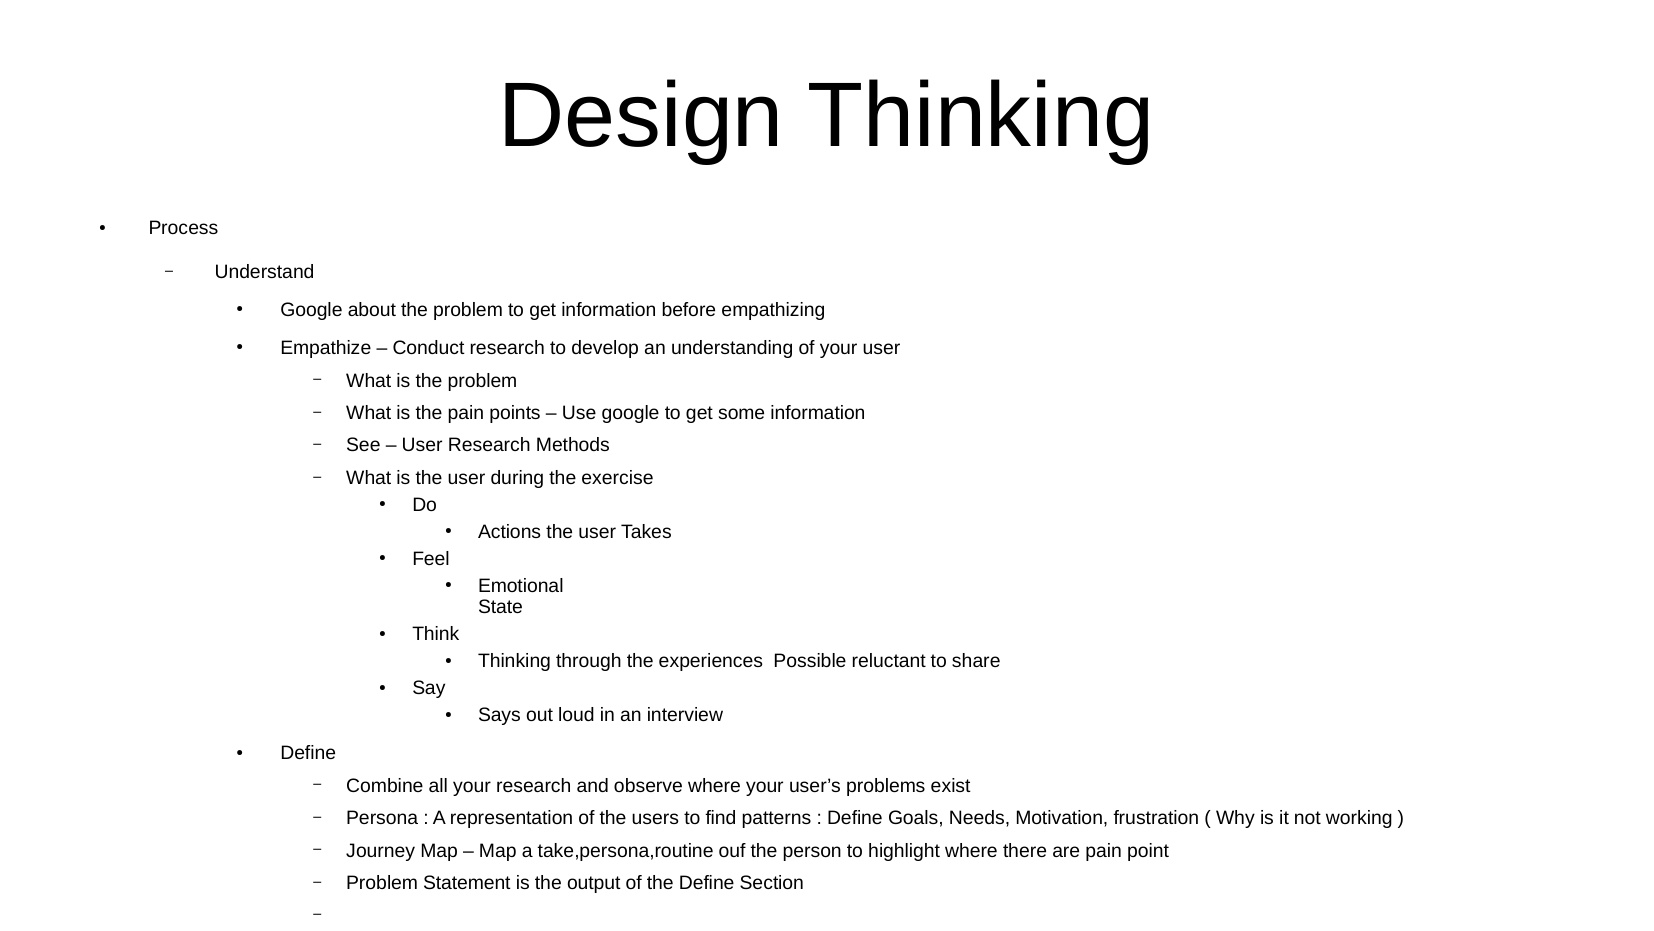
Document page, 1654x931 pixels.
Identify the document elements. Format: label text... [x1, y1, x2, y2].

title Design Thinking [82, 37, 1571, 193]
list Process Understand Google about the problem to get information before empathizing Empathize – Conduct research to develop an understanding of your user What is the problem What is the pain points – Use google to get some information See – User Research Methods What is the user during the exercise Do Actions the user Takes Feel Emotional State Think Thinking through the experiences Possible reluctant to share Say Says out loud in an interview Define Combine all your research and observe where your user’s problems exist Persona : A representation of the users to find patterns : Define Goals, Needs, Motivation, frustration ( Why is it not working ) Journey Map – Map a take,persona,routine ouf the person to highlight where there are pain point Problem Statement is the output of the Define Section [82, 217, 1613, 901]
